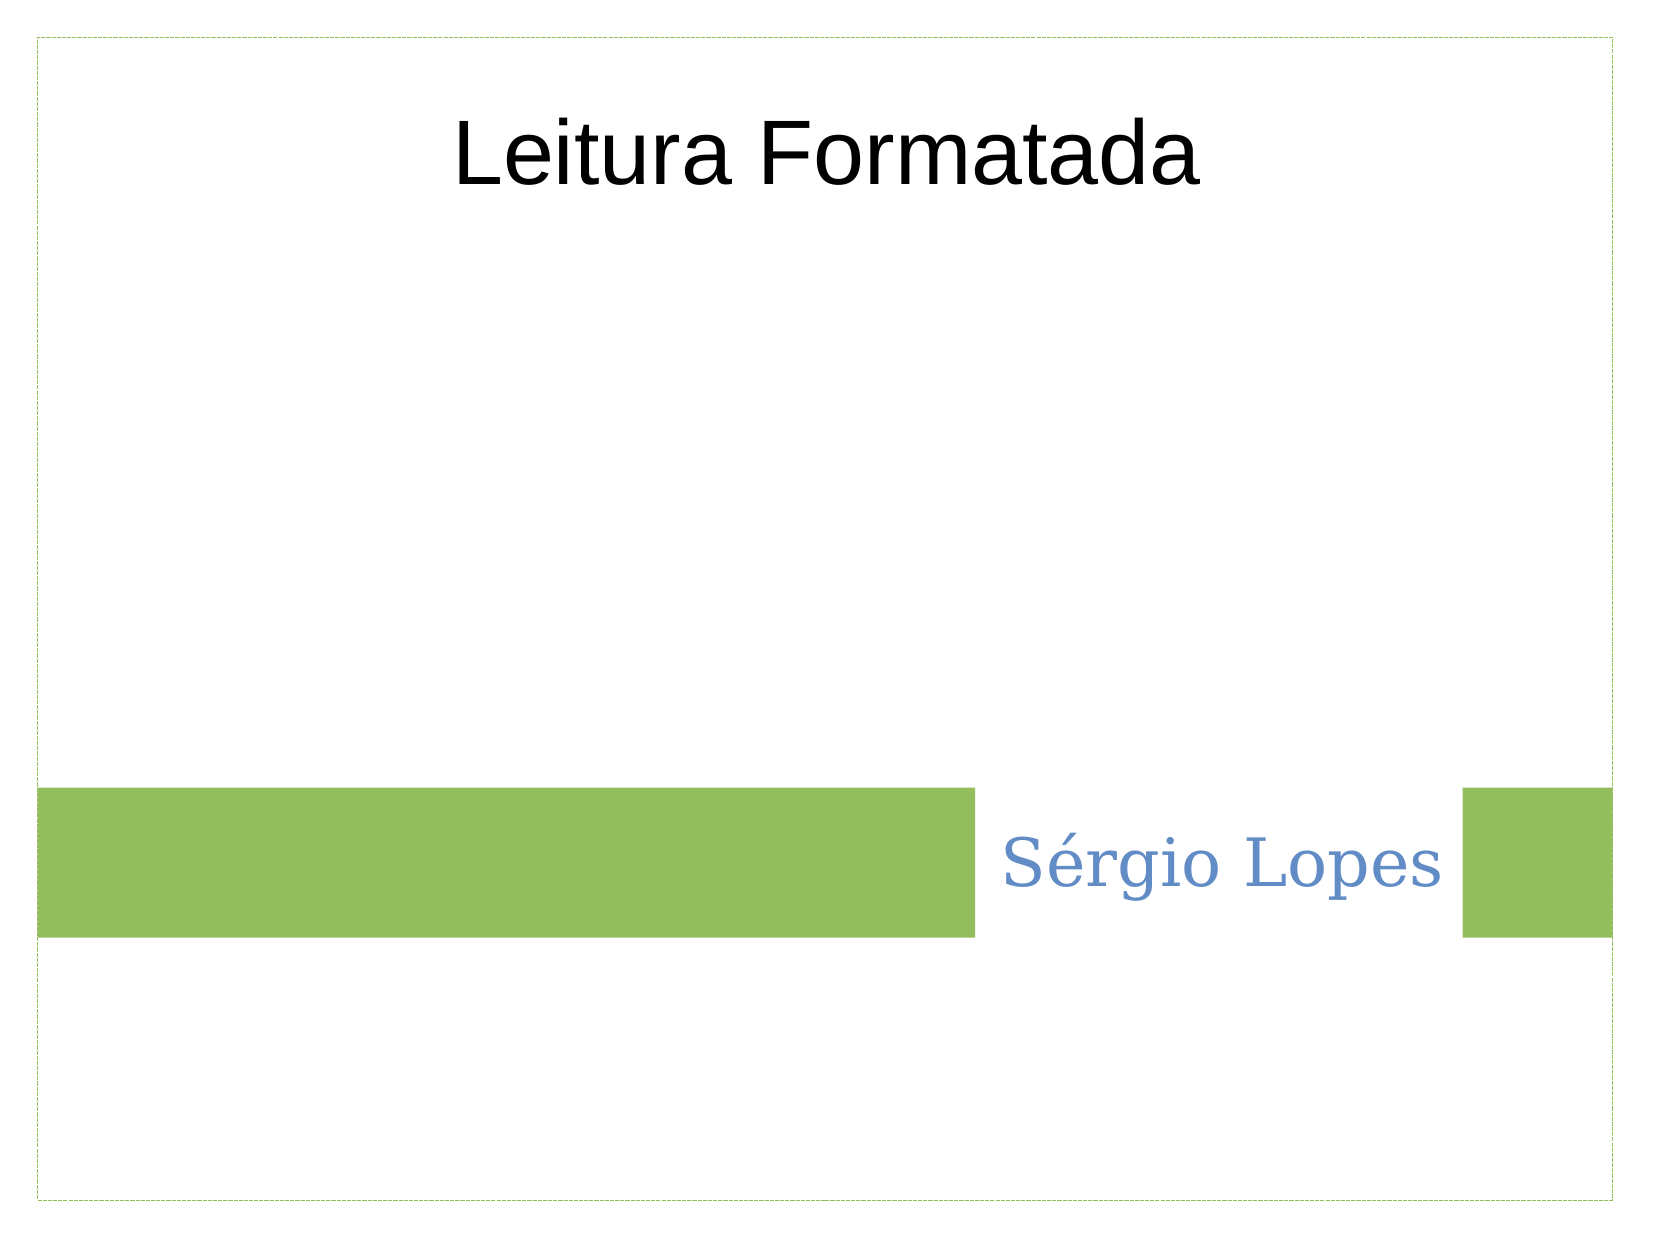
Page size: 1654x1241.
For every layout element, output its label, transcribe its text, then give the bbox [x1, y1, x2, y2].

title Leitura Formatada [82, 49, 1571, 257]
text_box Sérgio Lopes [986, 816, 1459, 910]
text_box [37, 787, 976, 938]
text_box [1462, 787, 1613, 938]
